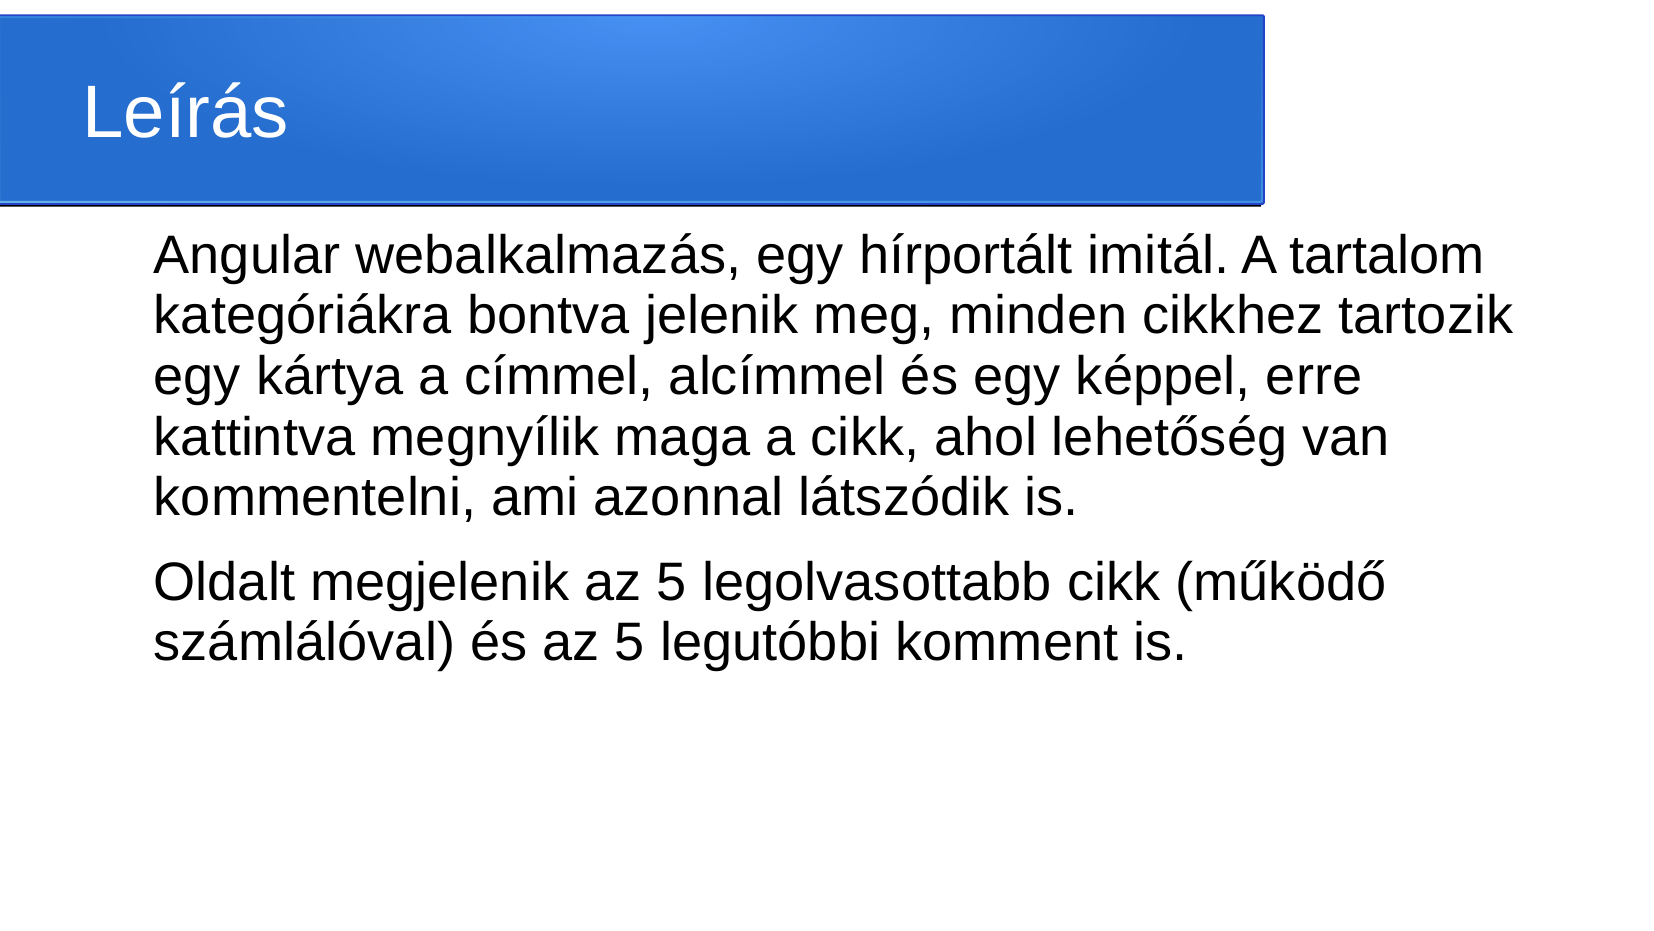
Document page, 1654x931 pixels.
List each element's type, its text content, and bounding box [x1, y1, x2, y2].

list Angular webalkalmazás, egy hírportált imitál. A tartalom kategóriákra bontva jelenik meg, minden cikkhez tartozik egy kártya a címmel, alcímmel és egy képpel, erre kattintva megnyílik maga a cikk, ahol lehetőség van kommentelni, ami azonnal látszódik is. Oldalt megjelenik az 5 legolvasottabb cikk (működő számlálóval) és az 5 legutóbbi komment is. [82, 224, 1571, 764]
title Leírás [82, 35, 1235, 189]
